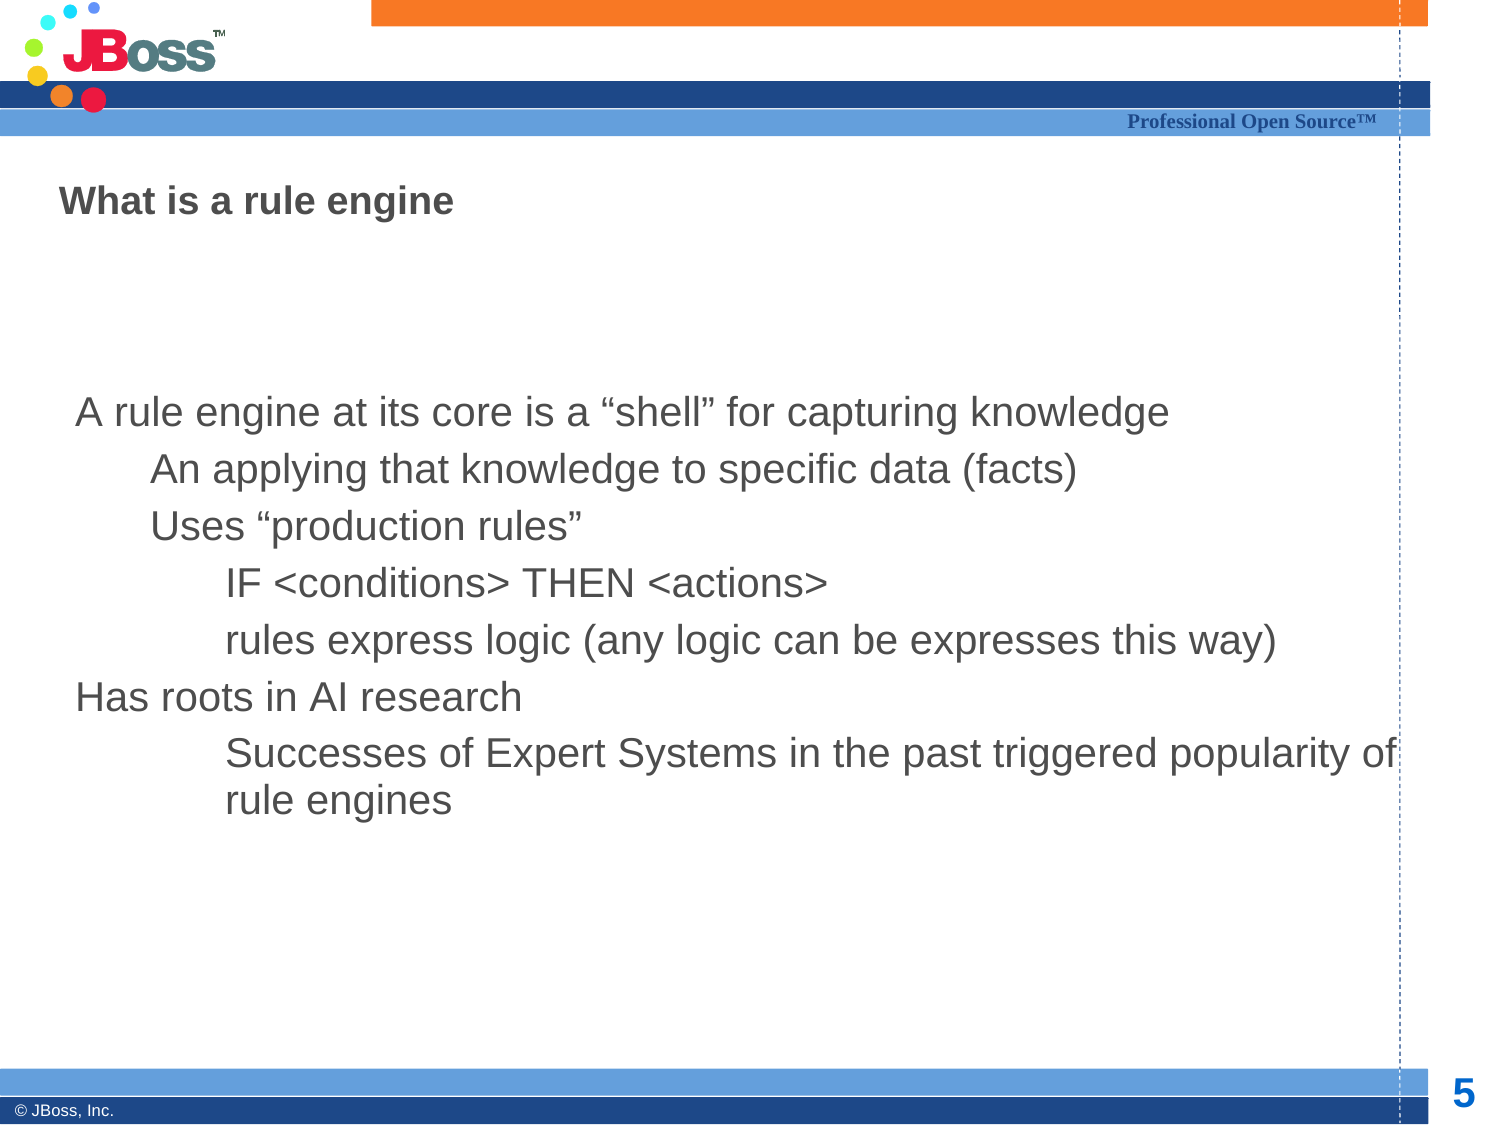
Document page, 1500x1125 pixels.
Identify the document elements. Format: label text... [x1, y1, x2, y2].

subtitle A rule engine at its core is a “shell” for capturing knowledge An applying that knowledge to specific data (facts) Uses “production rules” IF <conditions> THEN <actions> rules express logic (any logic can be expresses this way) Has roots in AI research Successes of Expert Systems in the past triggered popularity of rule engines [75, 263, 1425, 1006]
title What is a rule engine [59, 118, 1347, 284]
